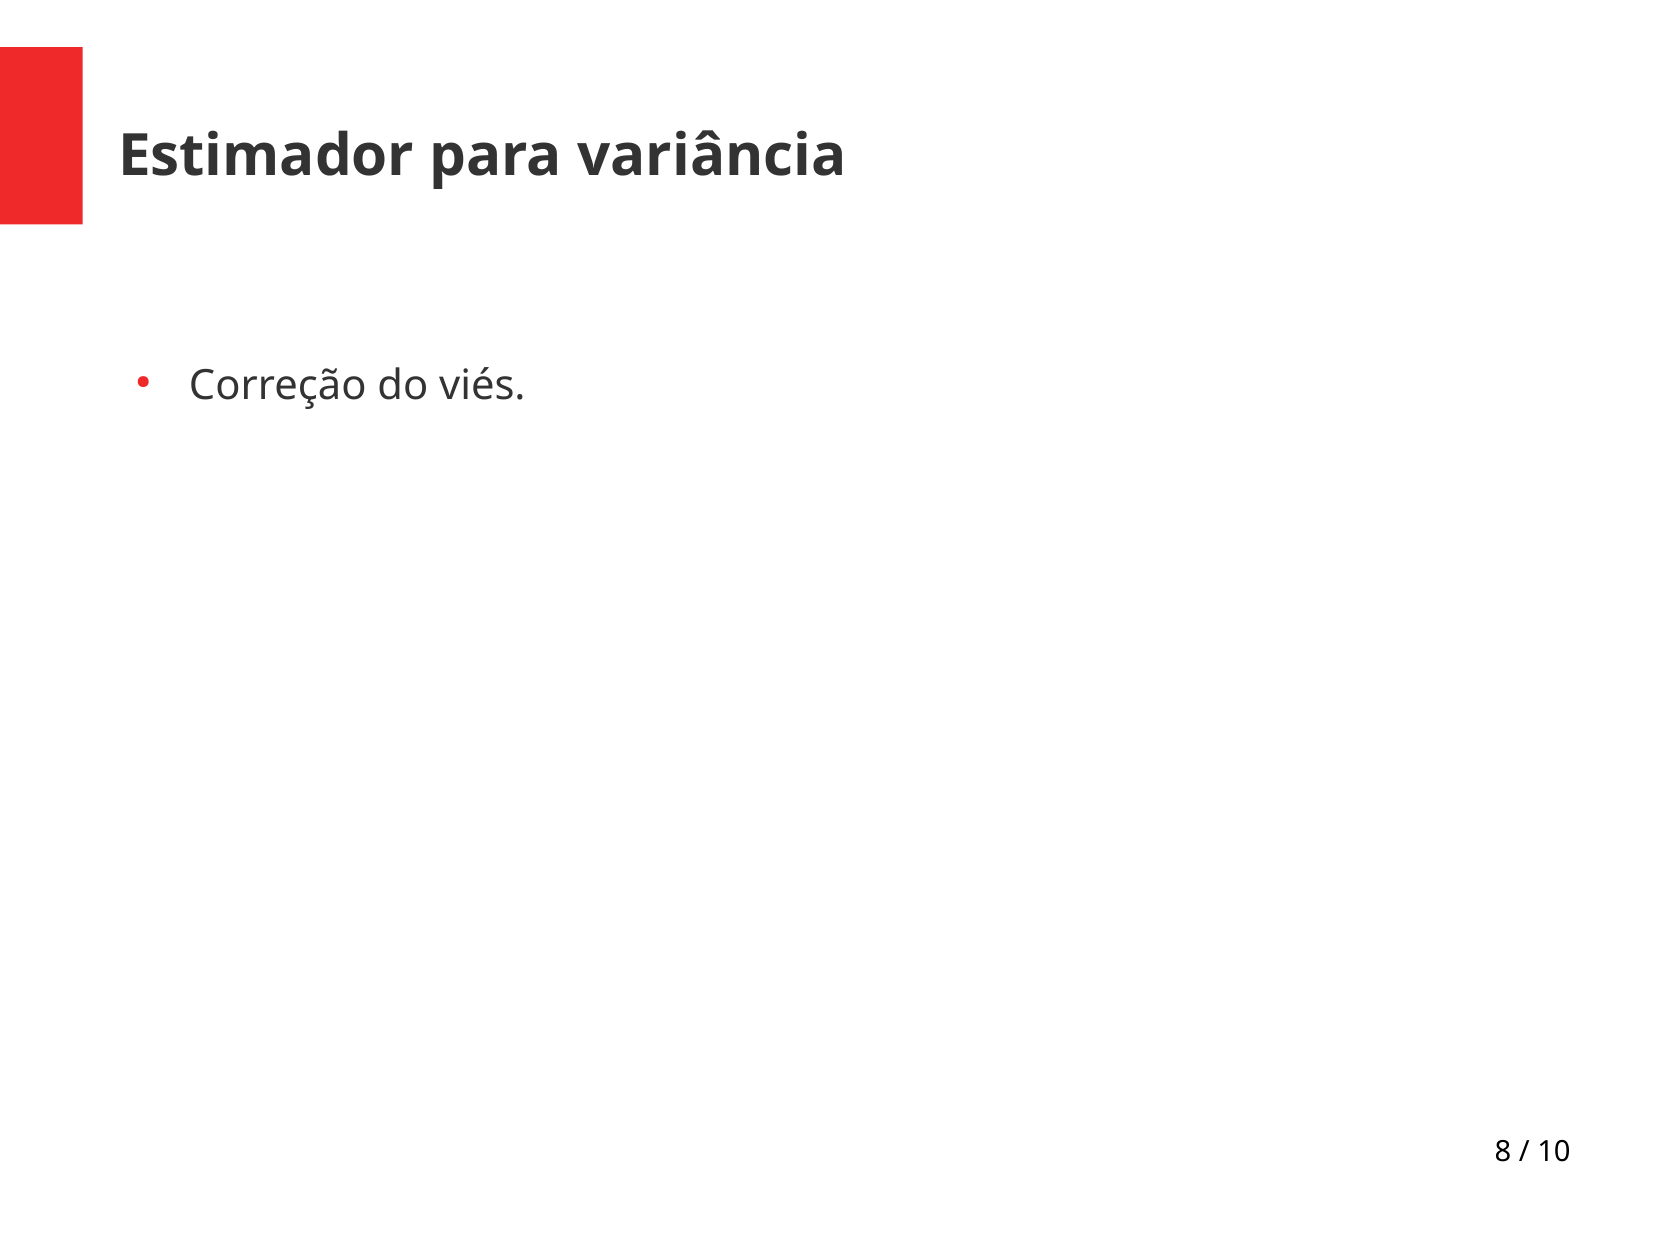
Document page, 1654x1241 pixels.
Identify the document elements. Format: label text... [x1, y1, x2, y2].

list Correção do viés. [118, 354, 1536, 1074]
title Estimador para variância [118, 49, 1571, 257]
